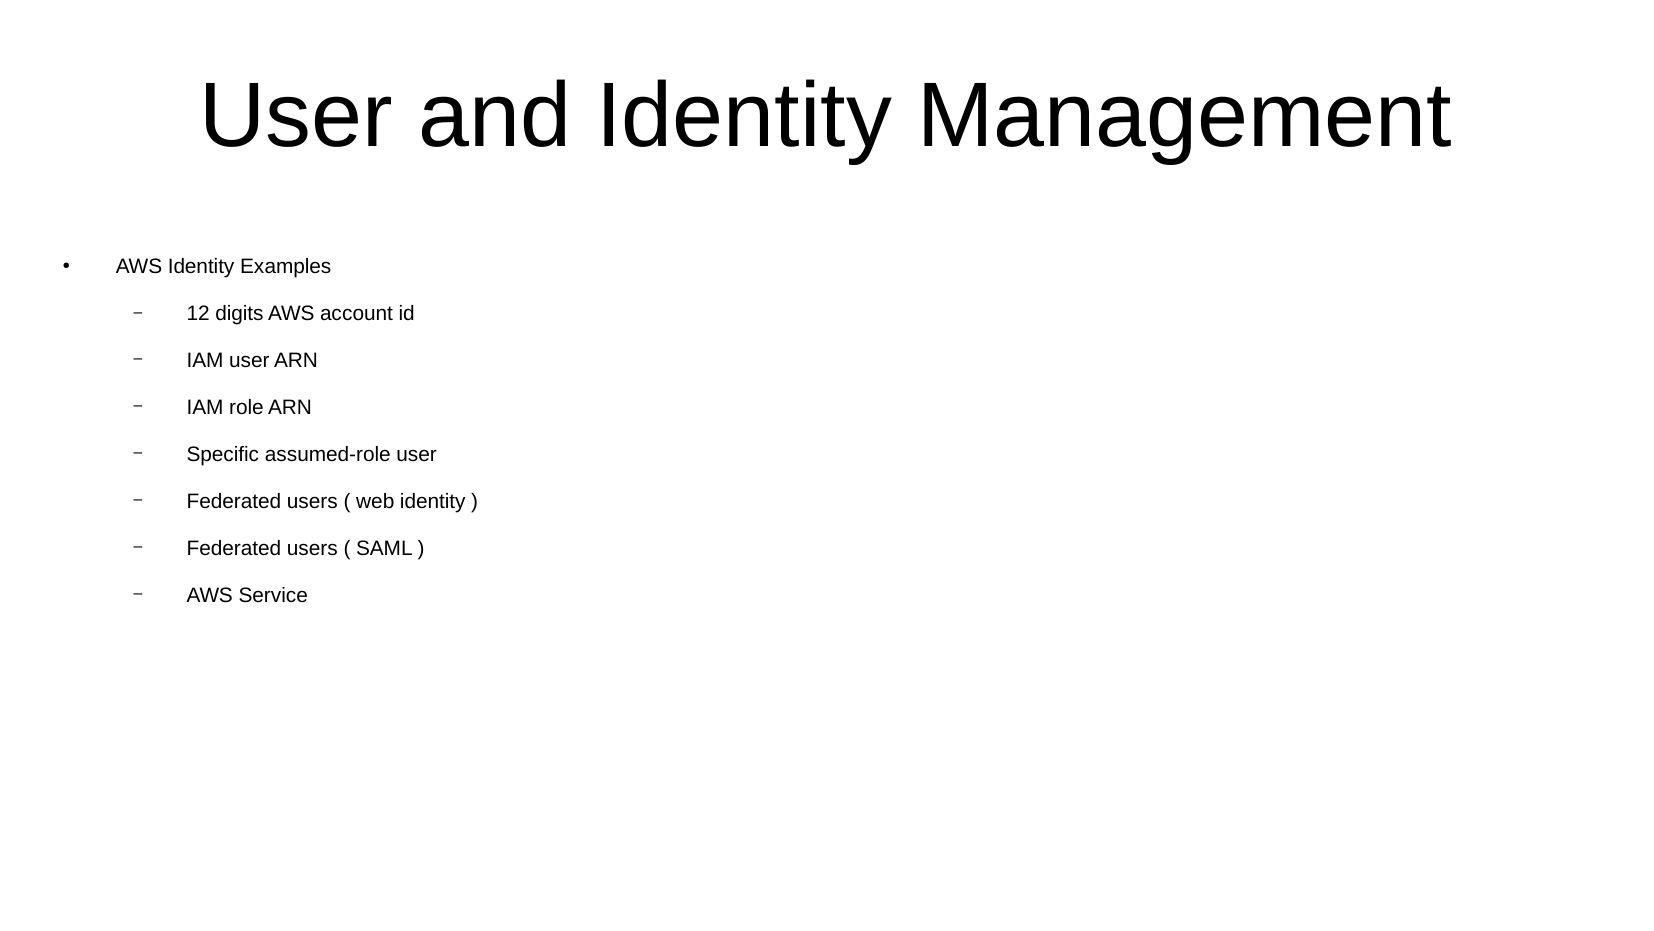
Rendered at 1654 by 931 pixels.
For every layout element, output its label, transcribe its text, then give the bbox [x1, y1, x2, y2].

list AWS Identity Examples 12 digits AWS account id IAM user ARN IAM role ARN Specific assumed-role user Federated users ( web identity ) Federated users ( SAML ) AWS Service [45, 255, 1534, 795]
title User and Identity Management [82, 37, 1571, 193]
